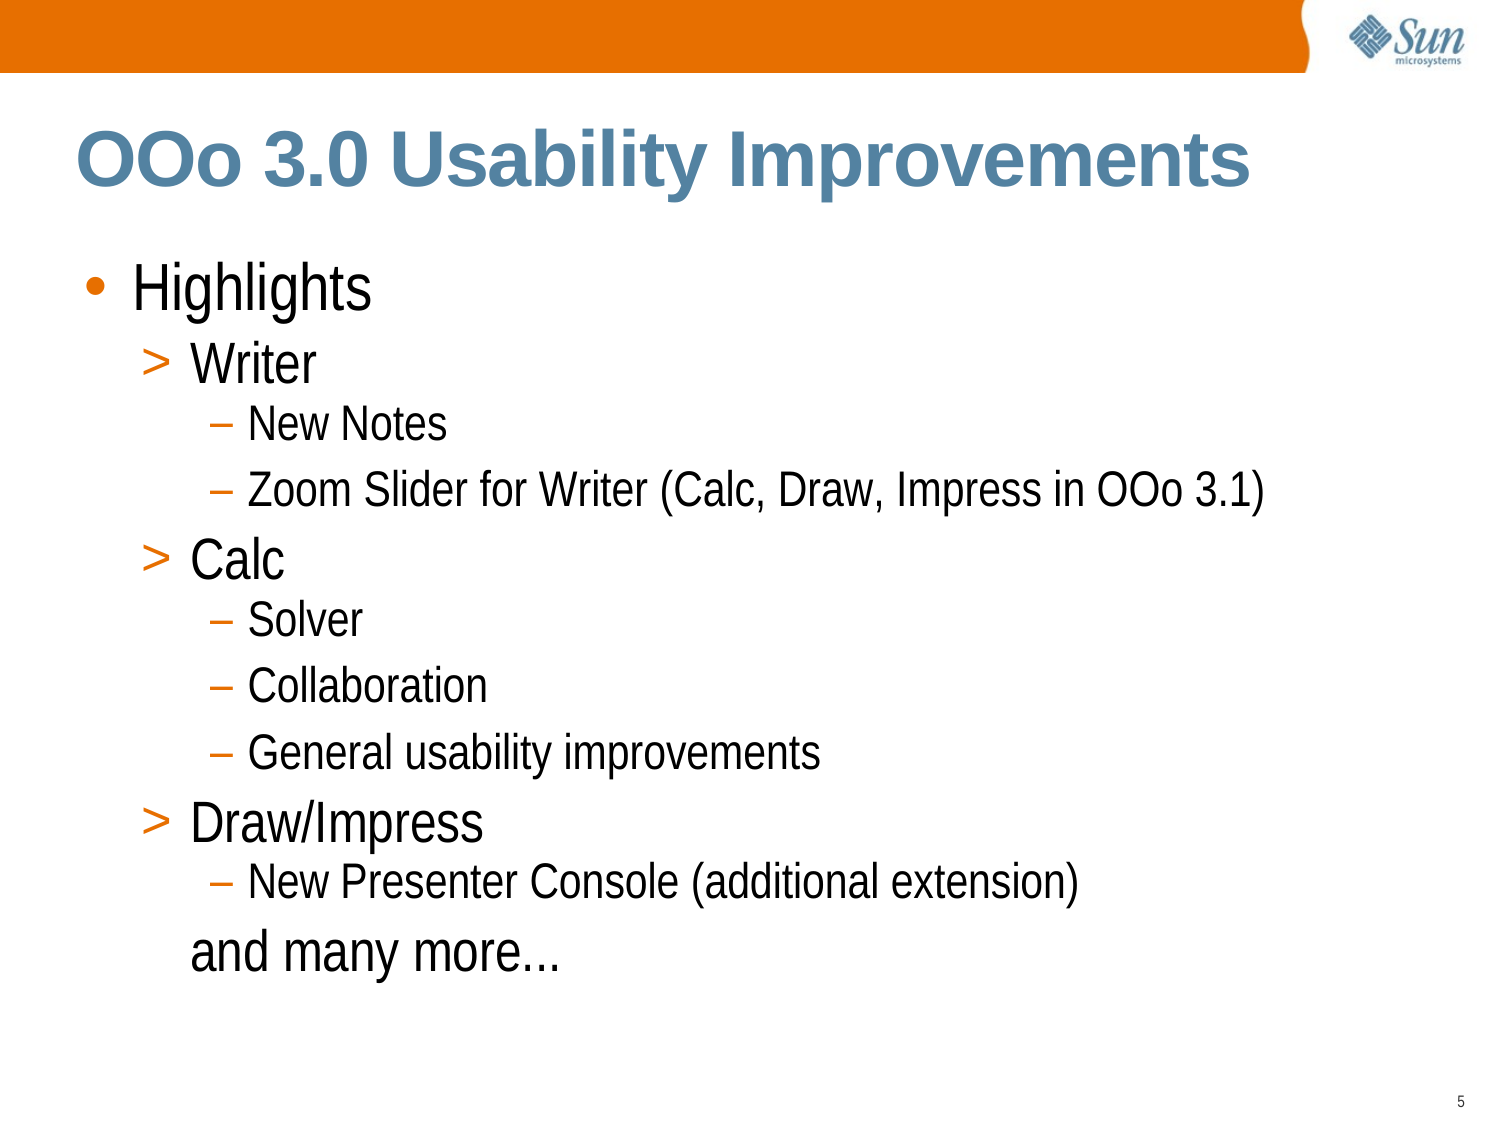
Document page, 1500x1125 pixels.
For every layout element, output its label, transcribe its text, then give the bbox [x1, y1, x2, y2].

title OOo 3.0 Usability Improvements [75, 123, 1437, 227]
picture [0, 0, 1500, 73]
list Highlights Writer New Notes Zoom Slider for Writer (Calc, Draw, Impress in OOo 3.1) Calc Solver Collaboration General usability improvements Draw/Impress New Presenter Console (additional extension) and many more... [64, 258, 1401, 1062]
